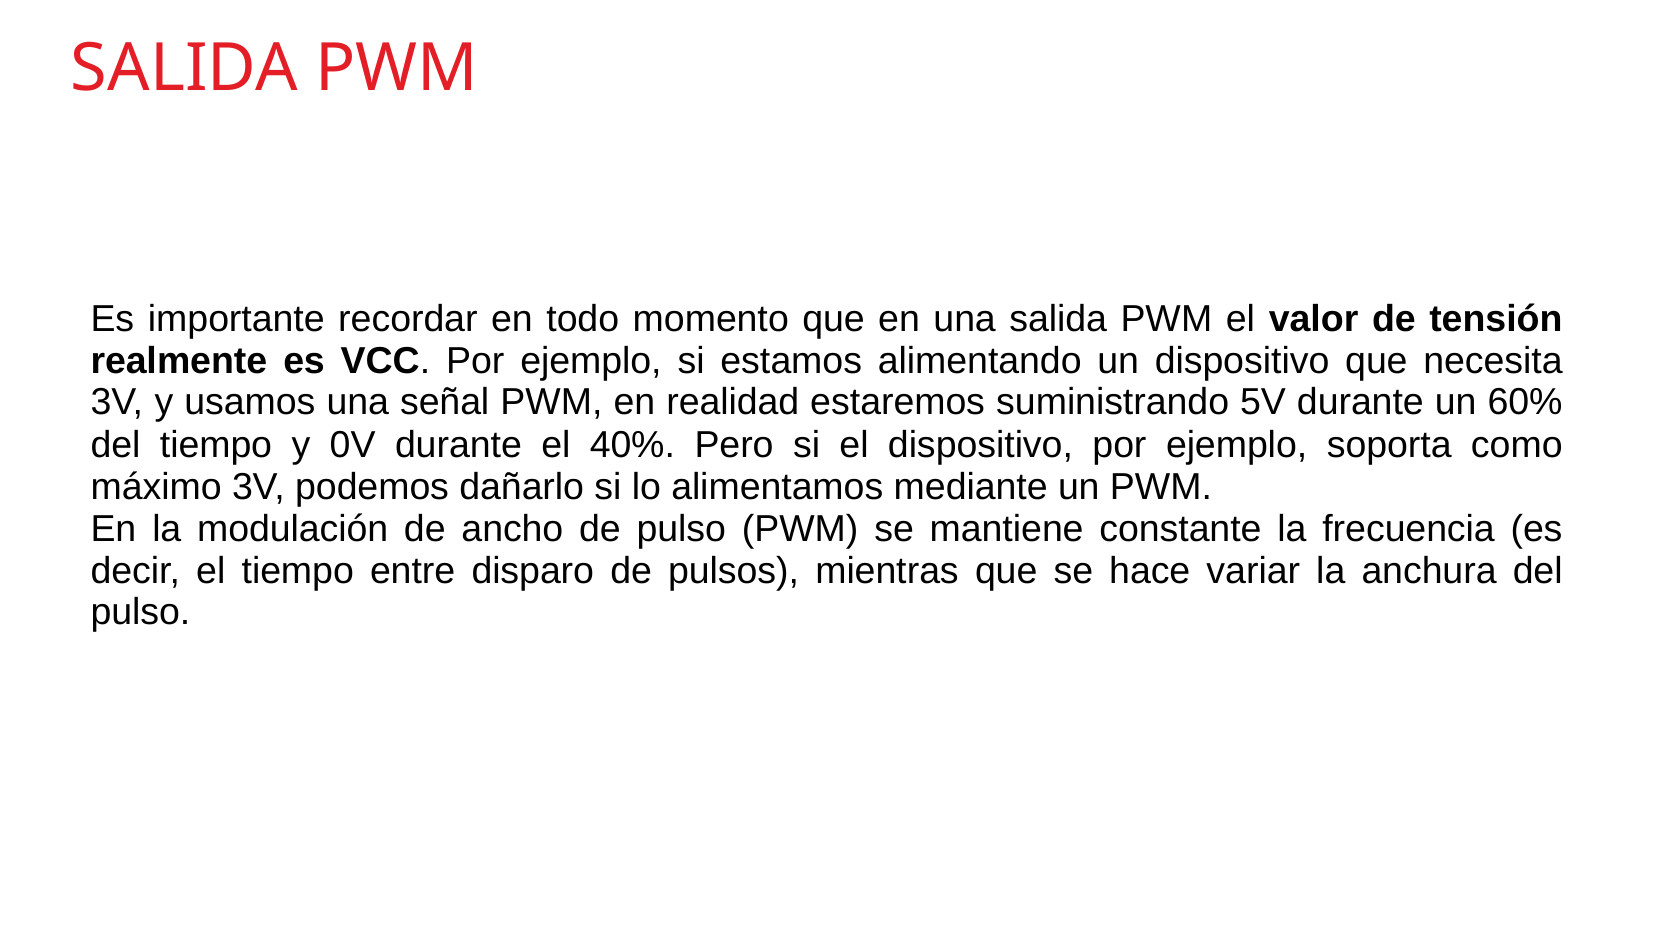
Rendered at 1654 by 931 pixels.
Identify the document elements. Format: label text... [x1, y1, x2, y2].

text_box Es importante recordar en todo momento que en una salida PWM el valor de tensión realmente es VCC. Por ejemplo, si estamos alimentando un dispositivo que necesita 3V, y usamos una señal PWM, en realidad estaremos suministrando 5V durante un 60% del tiempo y 0V durante el 40%. Pero si el dispositivo, por ejemplo, soporta como máximo 3V, podemos dañarlo si lo alimentamos mediante un PWM. En la modulación de ancho de pulso (PWM) se mantiene constante la frecuencia (es decir, el tiempo entre disparo de pulsos), mientras que se hace variar la anchura del pulso. [75, 289, 1578, 641]
title SALIDA PWM [70, 11, 1347, 118]
